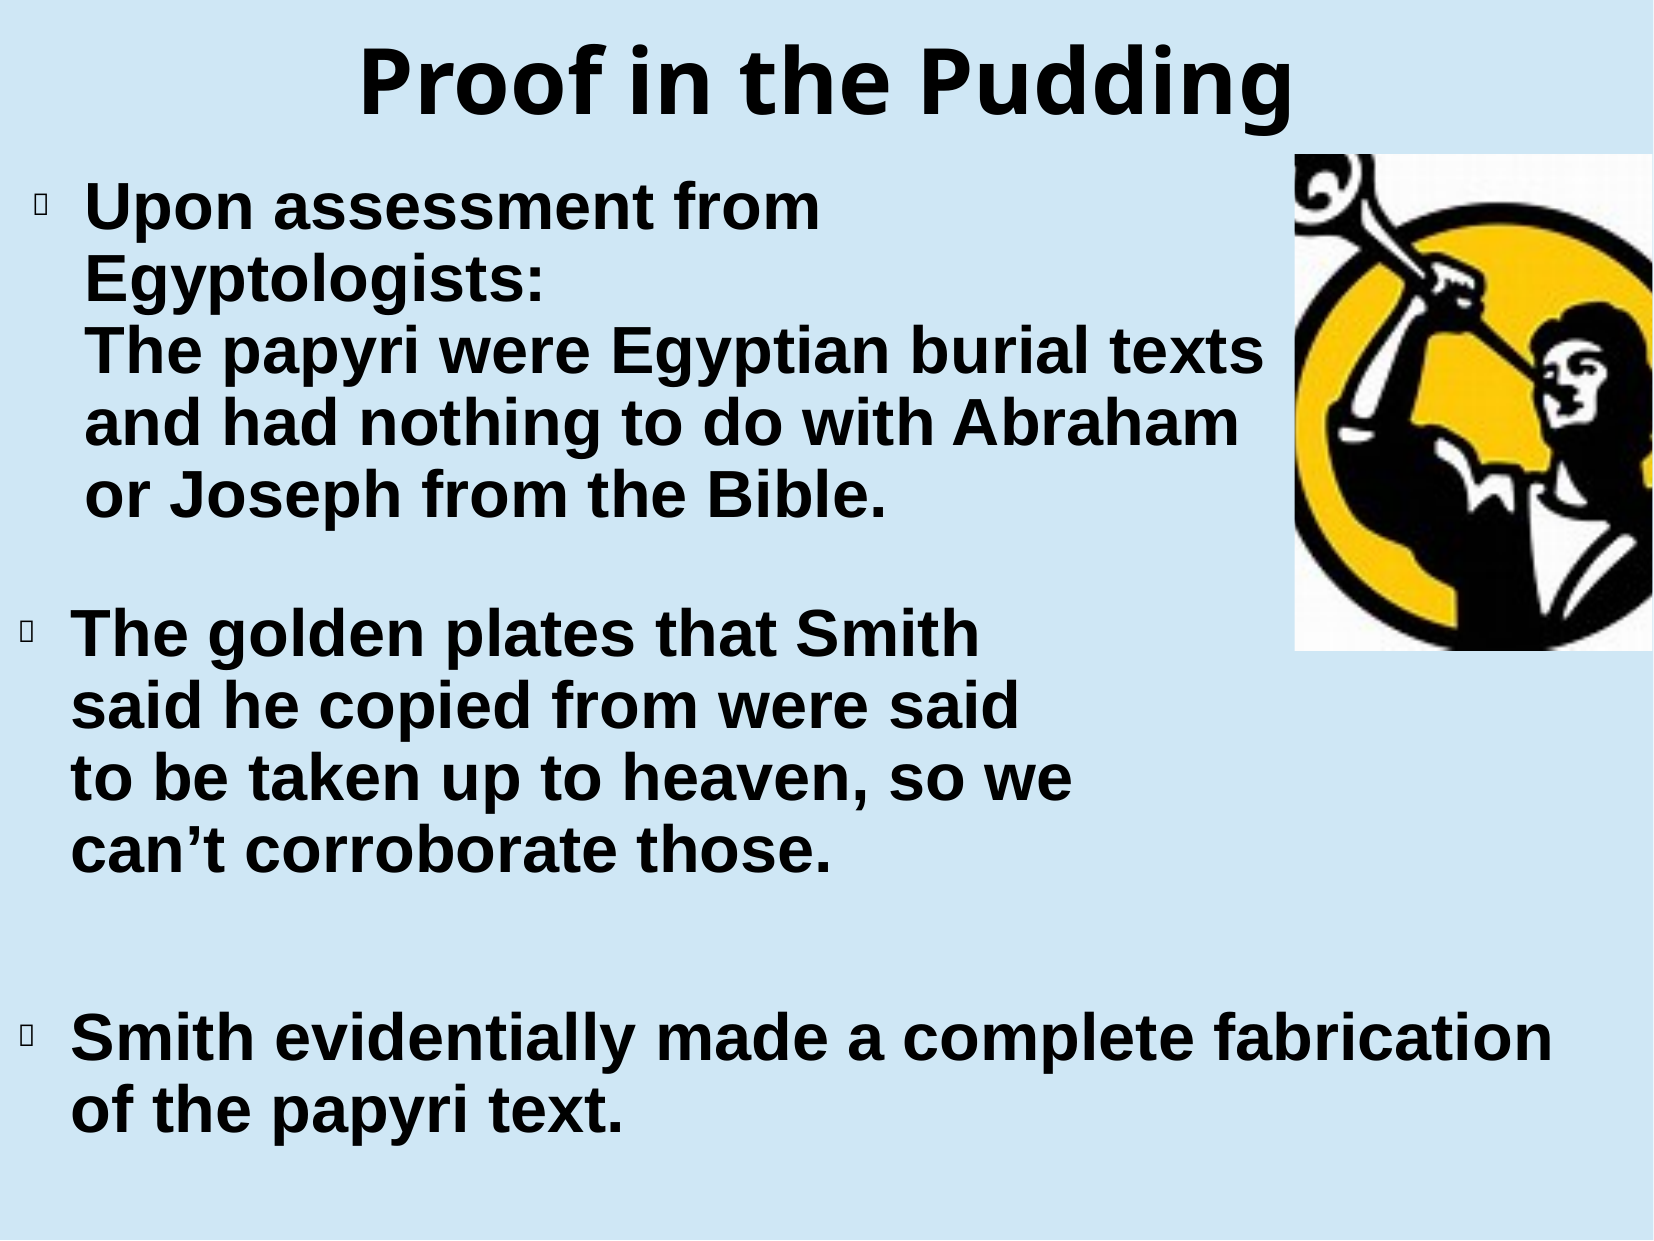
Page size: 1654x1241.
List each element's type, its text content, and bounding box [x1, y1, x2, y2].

picture [1294, 154, 1653, 651]
text_box Smith evidentially made a complete fabrication of the papyri text. [0, 1002, 1590, 1169]
title Proof in the Pudding [82, 30, 1571, 140]
list The golden plates that Smith said he copied from were said to be taken up to heaven, so we can’t corroborate those. [0, 598, 1082, 920]
text_box Upon assessment from Egyptologists: The papyri were Egyptian burial texts and had nothing to do with Abraham or Joseph from the Bible. [13, 172, 1278, 533]
